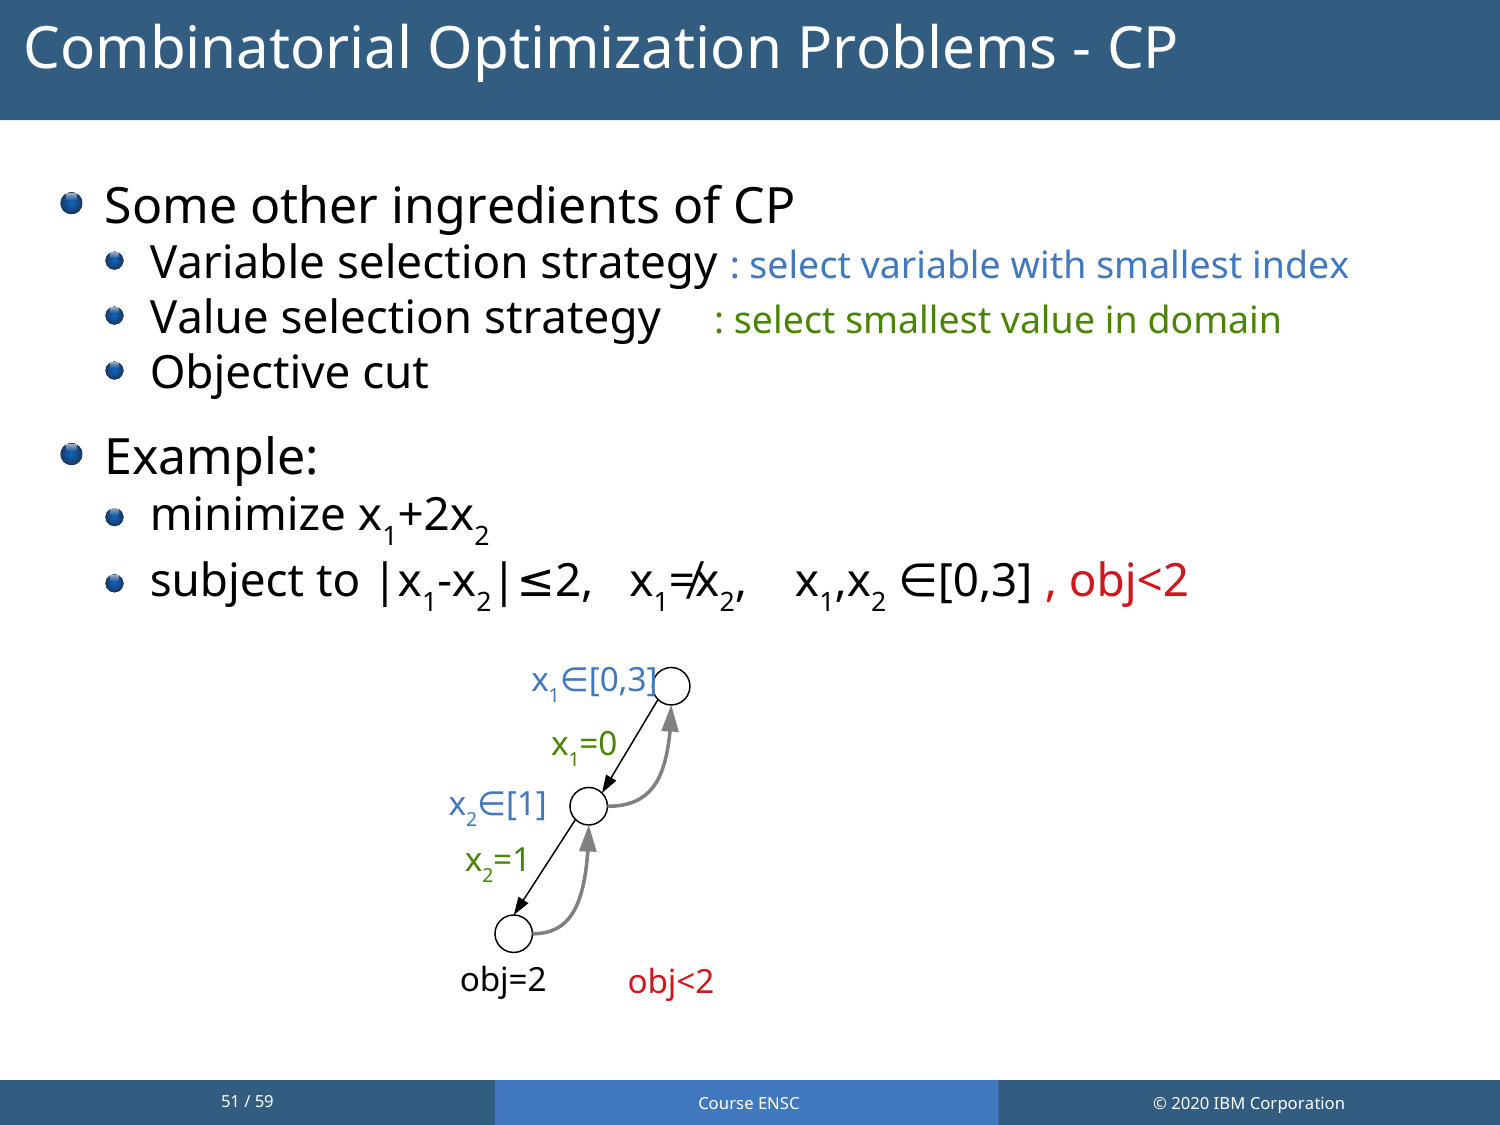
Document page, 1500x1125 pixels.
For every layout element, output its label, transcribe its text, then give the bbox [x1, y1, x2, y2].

text_box x2=1 [450, 831, 558, 901]
text_box obj<2 [612, 952, 758, 1008]
text_box x1∈[0,3] [516, 650, 712, 714]
text_box [494, 915, 533, 950]
text_box obj=2 [445, 950, 590, 1006]
text_box x2∈[1] [433, 774, 629, 838]
text_box x1=0 [536, 715, 644, 785]
title Combinatorial Optimization Problems - CP [0, 0, 1500, 121]
list Some other ingredients of CP Variable selection strategy : select variable with smallest index Value selection strategy : select smallest value in domain Objective cut Example: minimize x1+2x2 subject to |x1-x2|≤2, x1≠x2, x1,x2 ∈[0,3] , obj<2 [45, 165, 1441, 1036]
